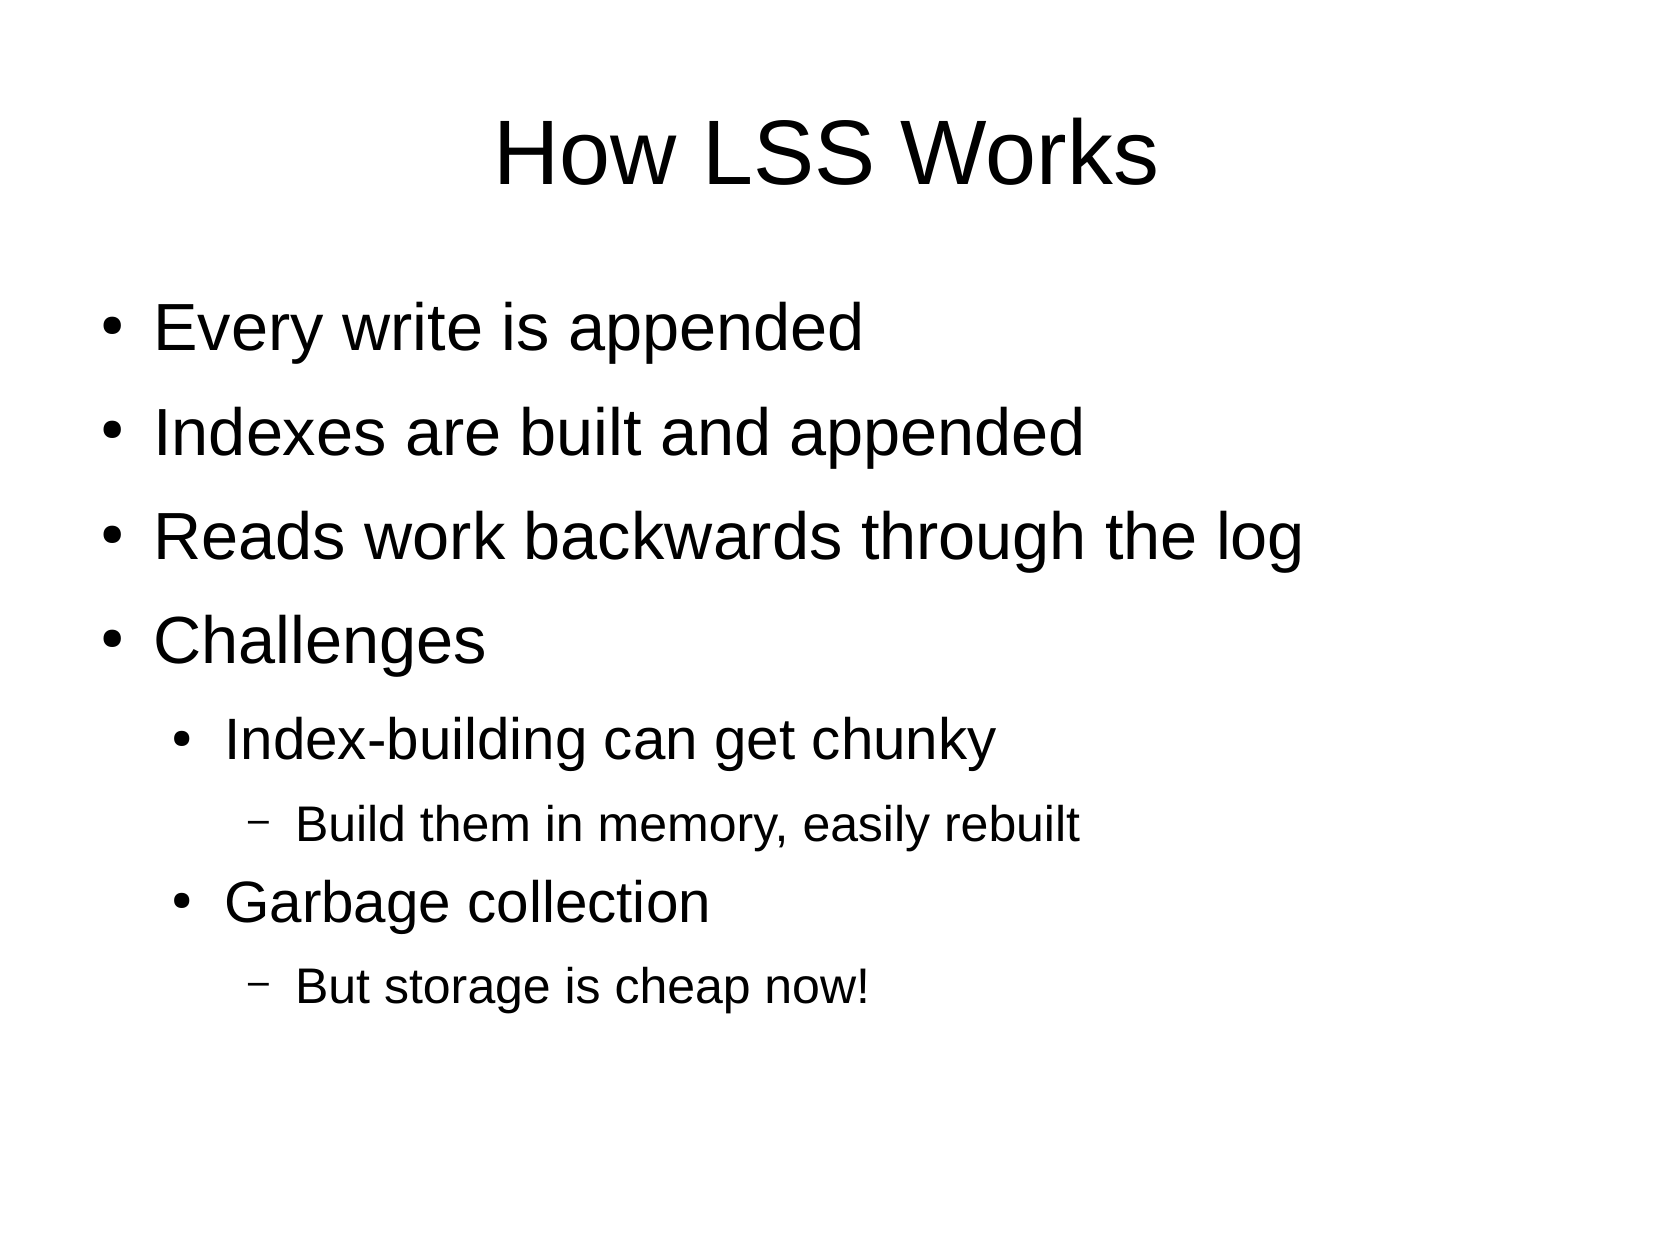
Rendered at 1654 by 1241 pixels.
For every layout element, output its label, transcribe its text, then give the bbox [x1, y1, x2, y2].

title How LSS Works [82, 49, 1571, 257]
list Every write is appended Indexes are built and appended Reads work backwards through the log Challenges Index-building can get chunky Build them in memory, easily rebuilt Garbage collection But storage is cheap now! [82, 290, 1571, 1109]
